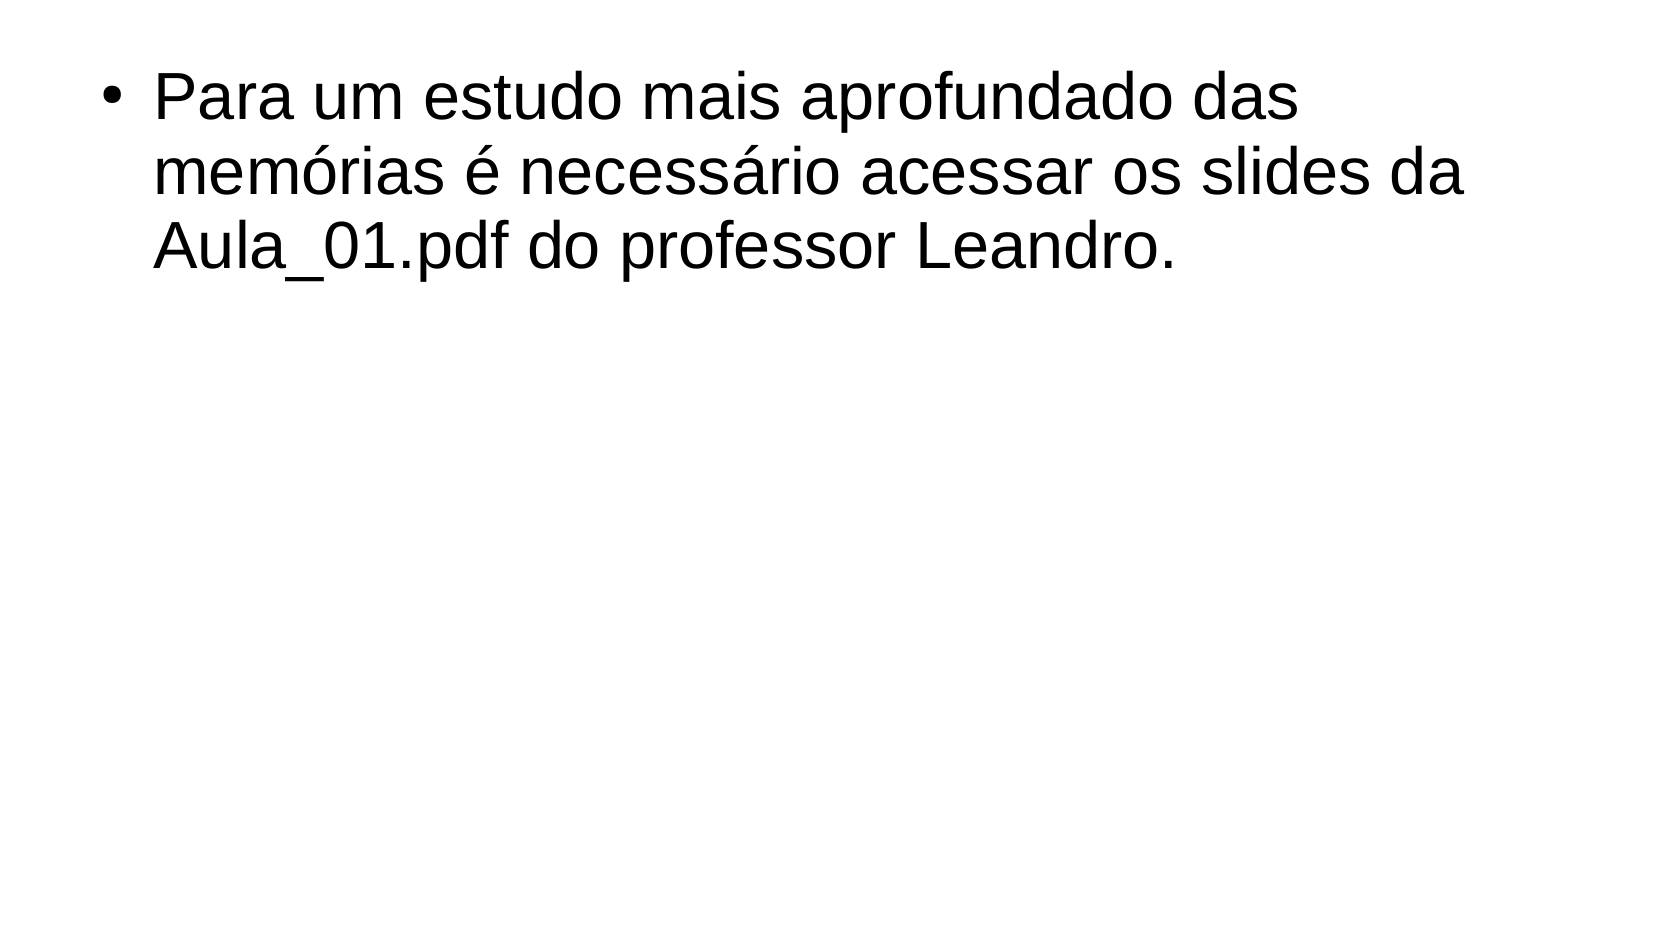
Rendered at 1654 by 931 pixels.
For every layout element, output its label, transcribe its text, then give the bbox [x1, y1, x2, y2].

list Para um estudo mais aprofundado das memórias é necessário acessar os slides da Aula_01.pdf do professor Leandro. [82, 59, 1571, 898]
